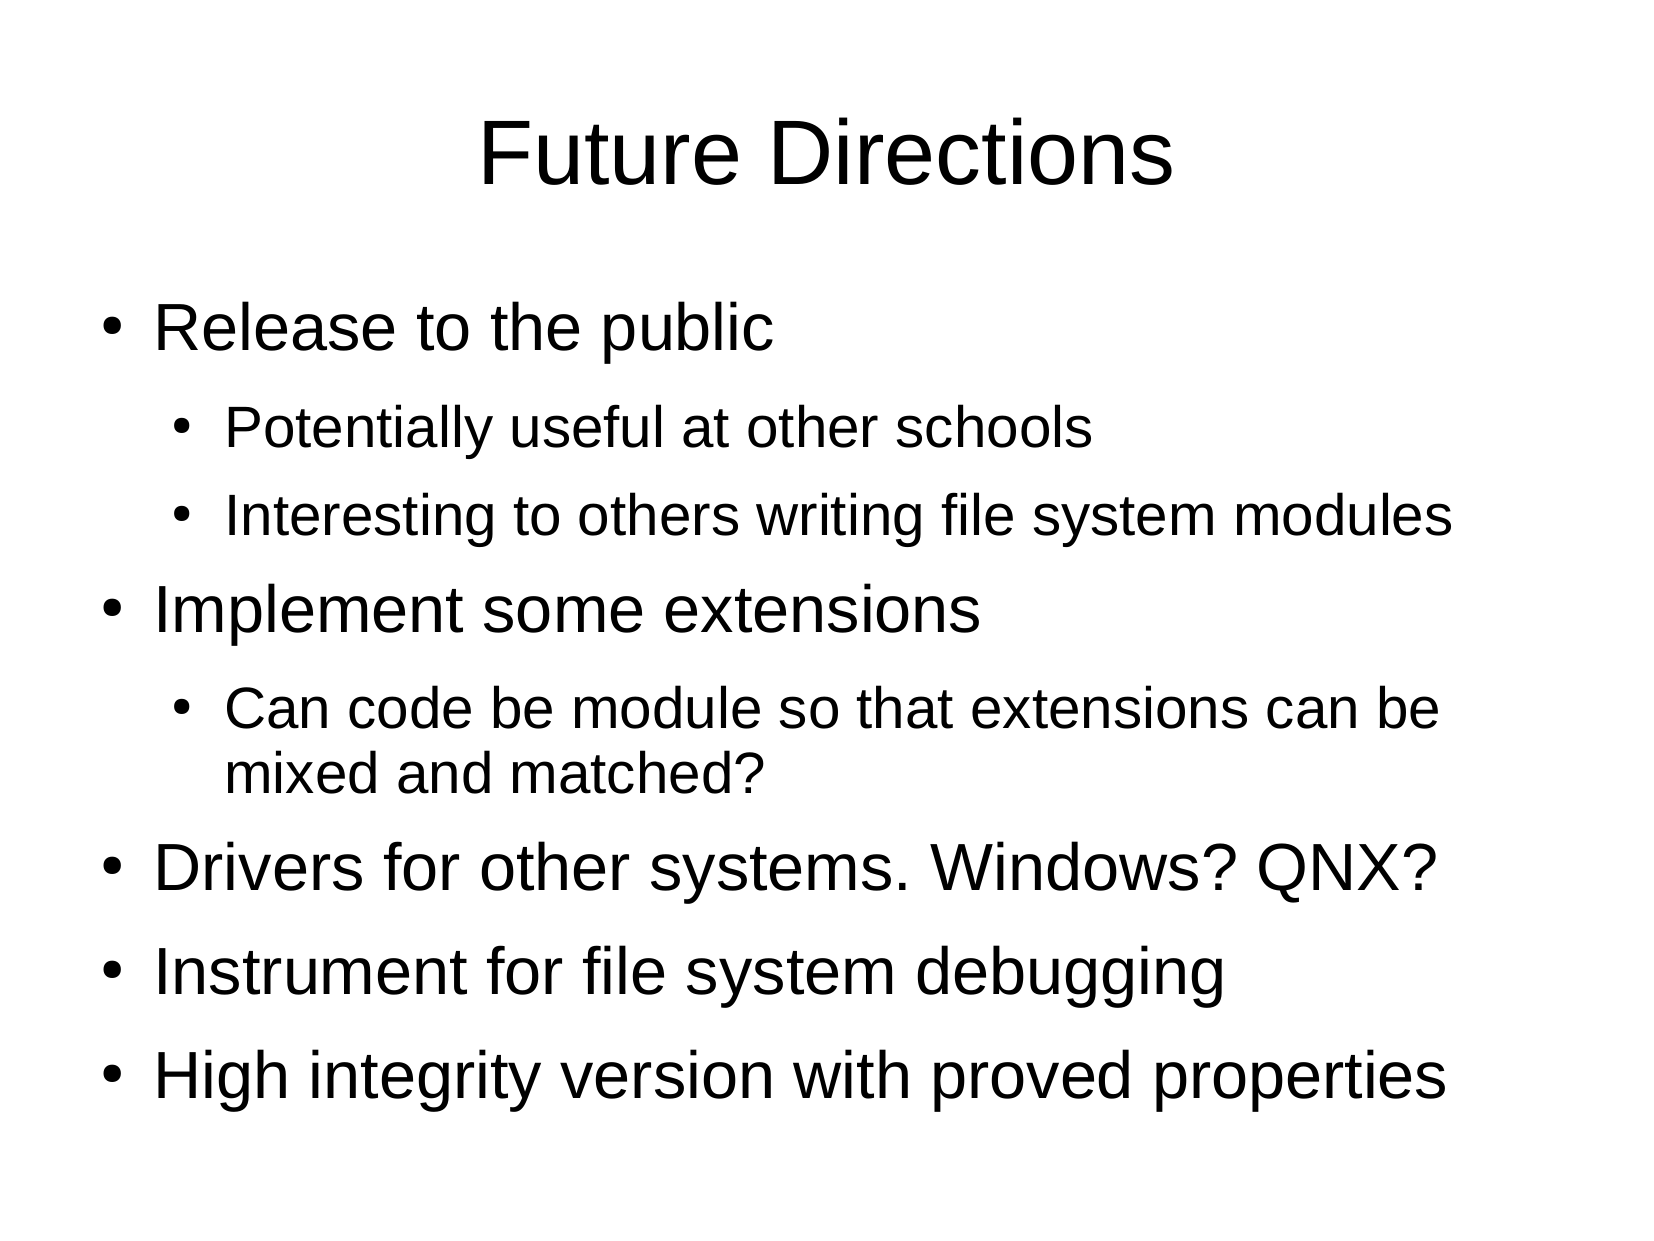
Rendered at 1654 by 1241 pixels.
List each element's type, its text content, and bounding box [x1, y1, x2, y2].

list Release to the public Potentially useful at other schools Interesting to others writing file system modules Implement some extensions Can code be module so that extensions can be mixed and matched? Drivers for other systems. Windows? QNX? Instrument for file system debugging High integrity version with proved properties [82, 290, 1571, 1113]
title Future Directions [82, 49, 1571, 257]
